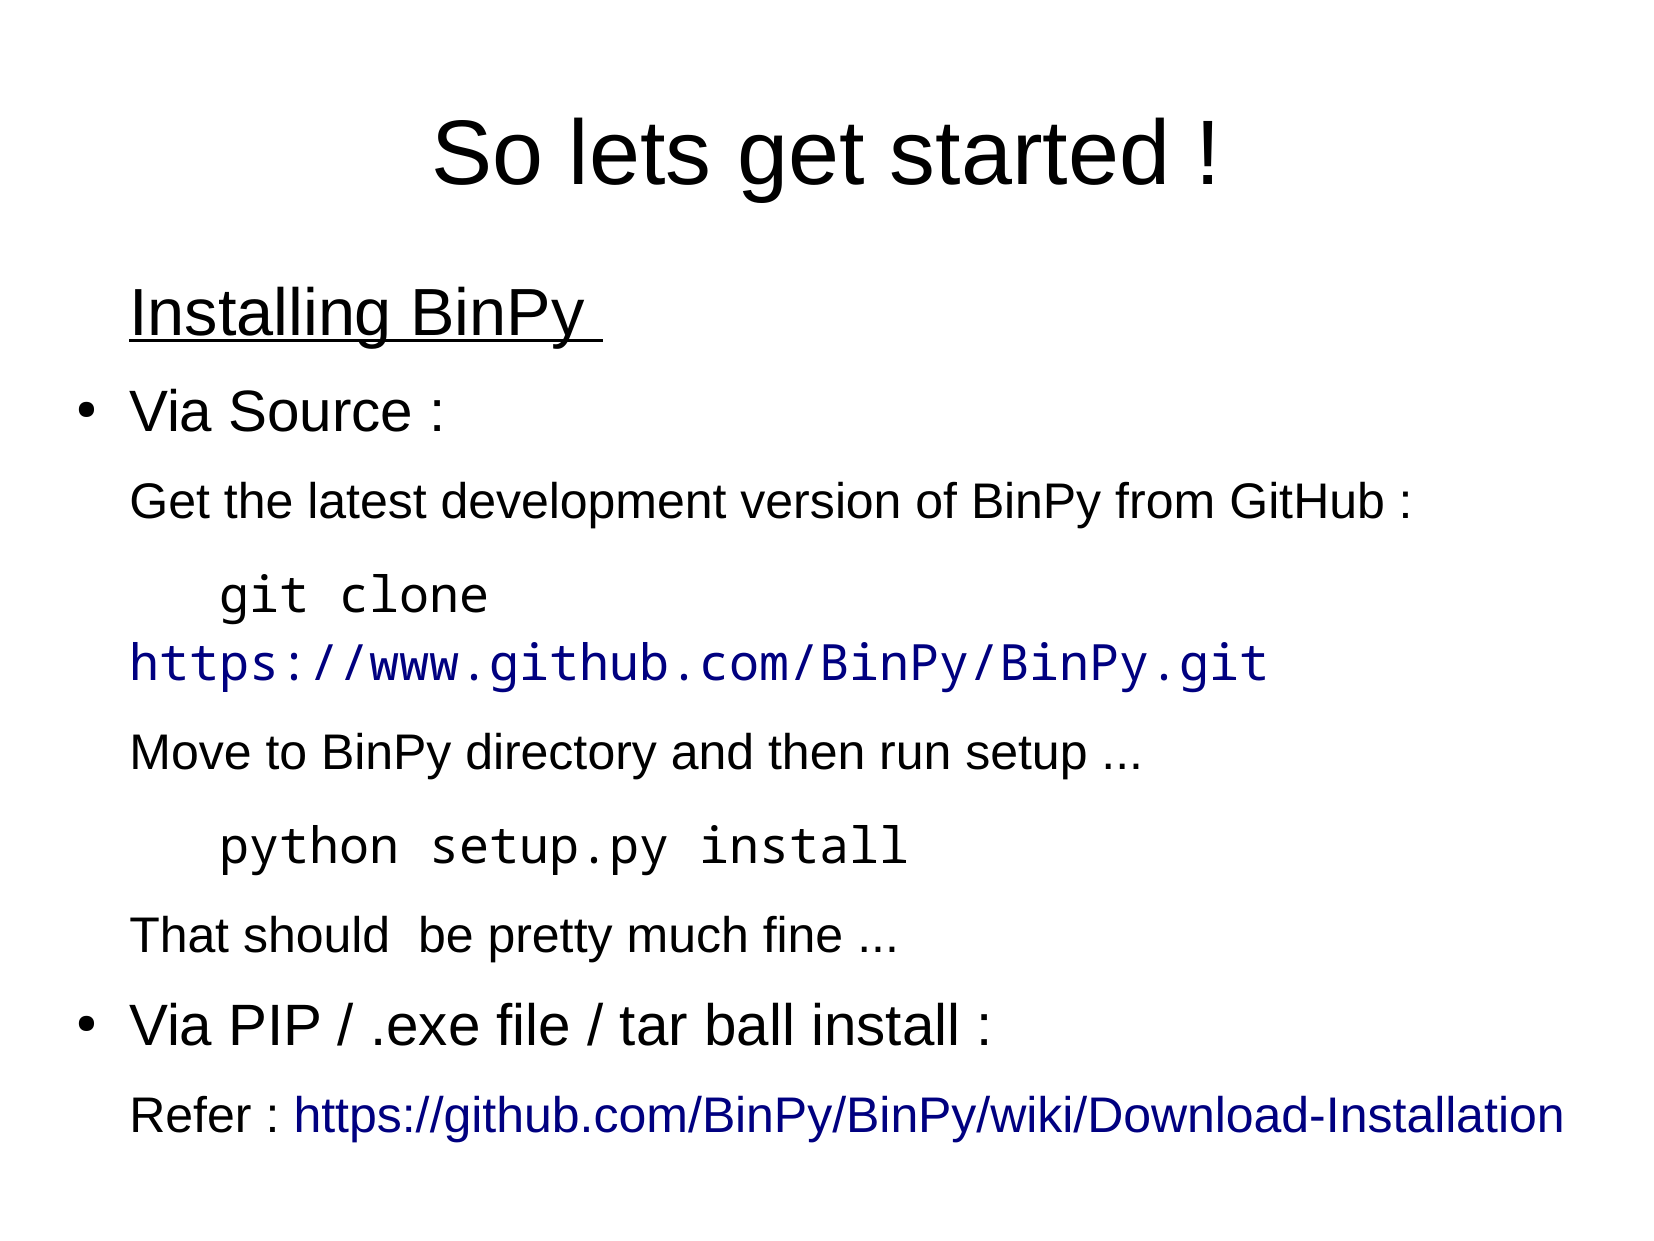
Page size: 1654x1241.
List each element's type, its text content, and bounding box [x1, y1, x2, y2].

list Installing BinPy Via Source : Get the latest development version of BinPy from GitHub : git clone https://www.github.com/BinPy/BinPy.git Move to BinPy directory and then run setup ... python setup.py install That should be pretty much fine ... Via PIP / .exe file / tar ball install : Refer : https://github.com/BinPy/BinPy/wiki/Download-Installation [58, 274, 1571, 1149]
title So lets get started ! [82, 49, 1571, 257]
